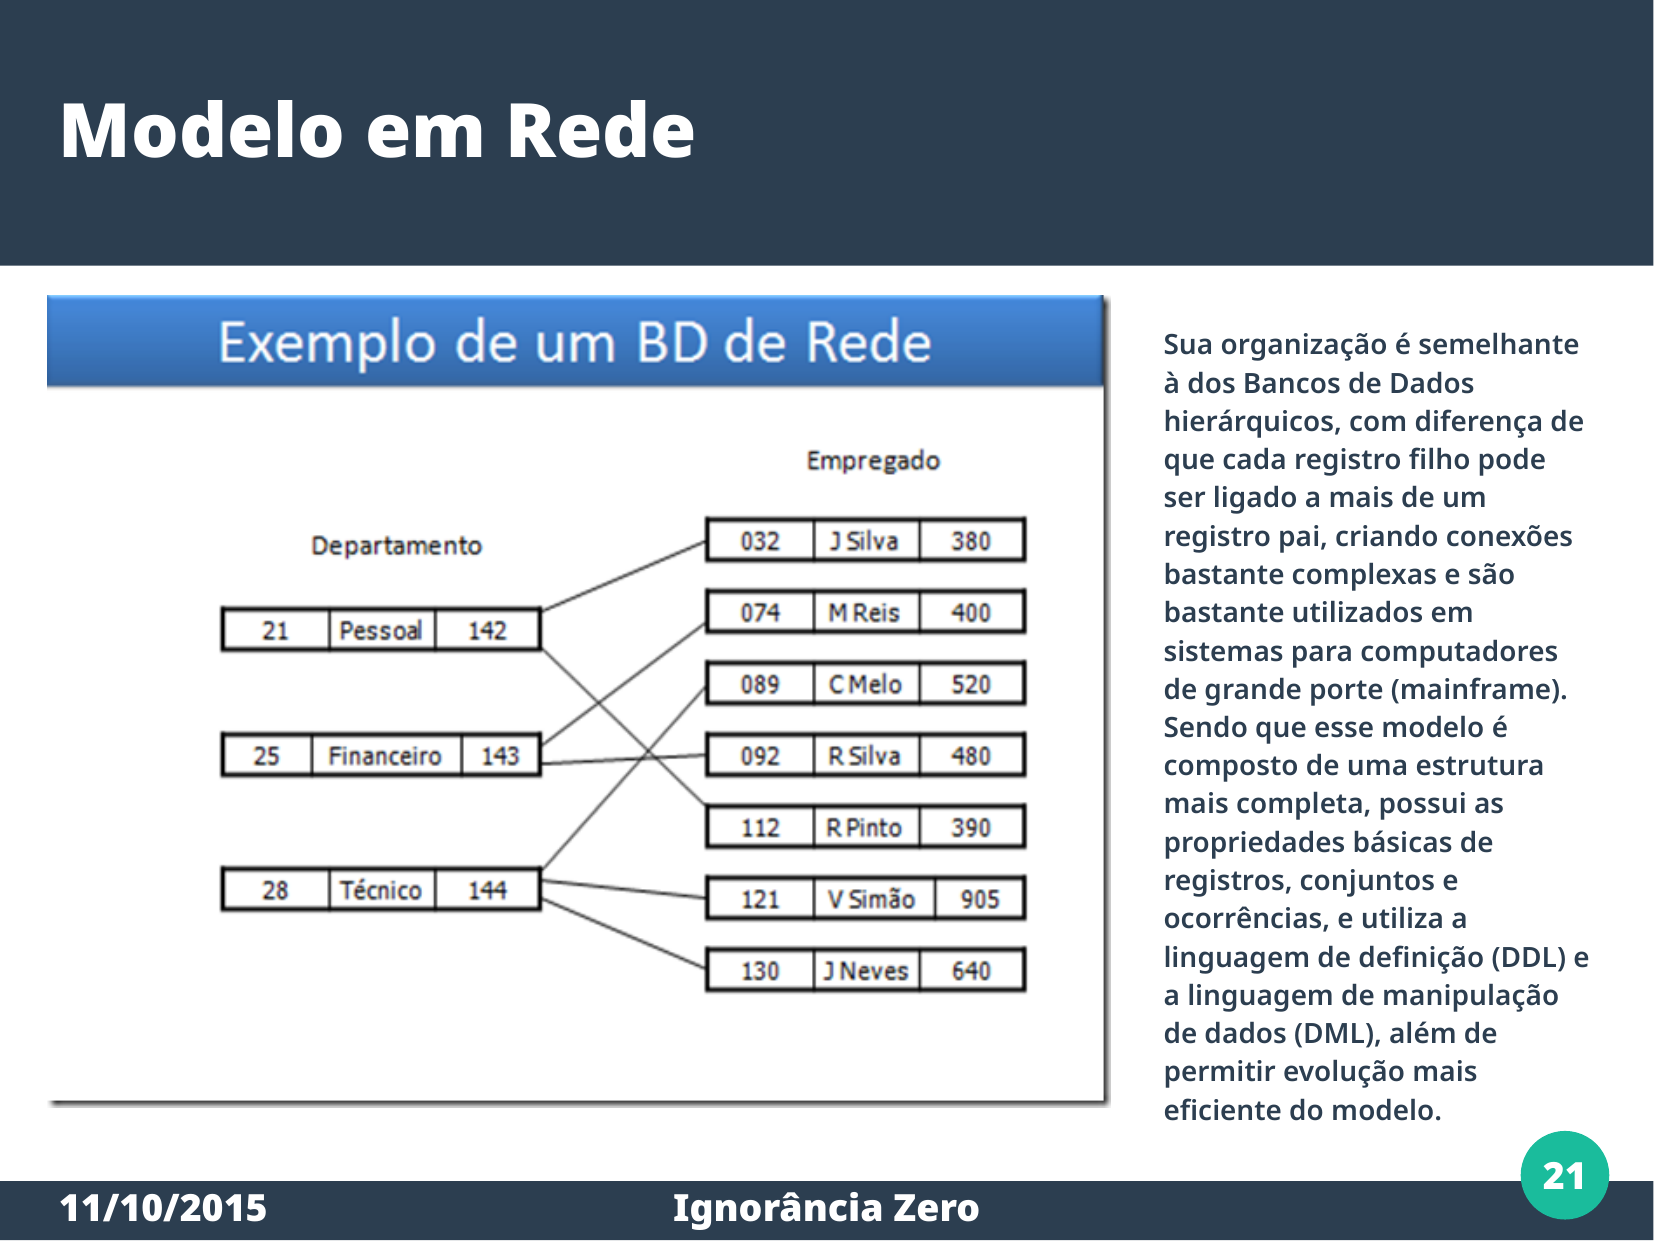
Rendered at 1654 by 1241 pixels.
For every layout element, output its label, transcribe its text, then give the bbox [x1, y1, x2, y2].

picture [47, 295, 1111, 1108]
title Modelo em Rede [59, 49, 1595, 207]
list Sua organização é semelhante à dos Bancos de Dados hierárquicos, com diferença de que cada registro filho pode ser ligado a mais de um registro pai, criando conexões bastante complexas e são bastante utilizados em sistemas para computadores de grande porte (mainframe). Sendo que esse modelo é composto de uma estrutura mais completa, possui as propriedades básicas de registros, conjuntos e ocorrências, e utiliza a linguagem de definição (DDL) e a linguagem de manipulação de dados (DML), além de permitir evolução mais eficiente do modelo. [1133, 324, 1595, 1152]
